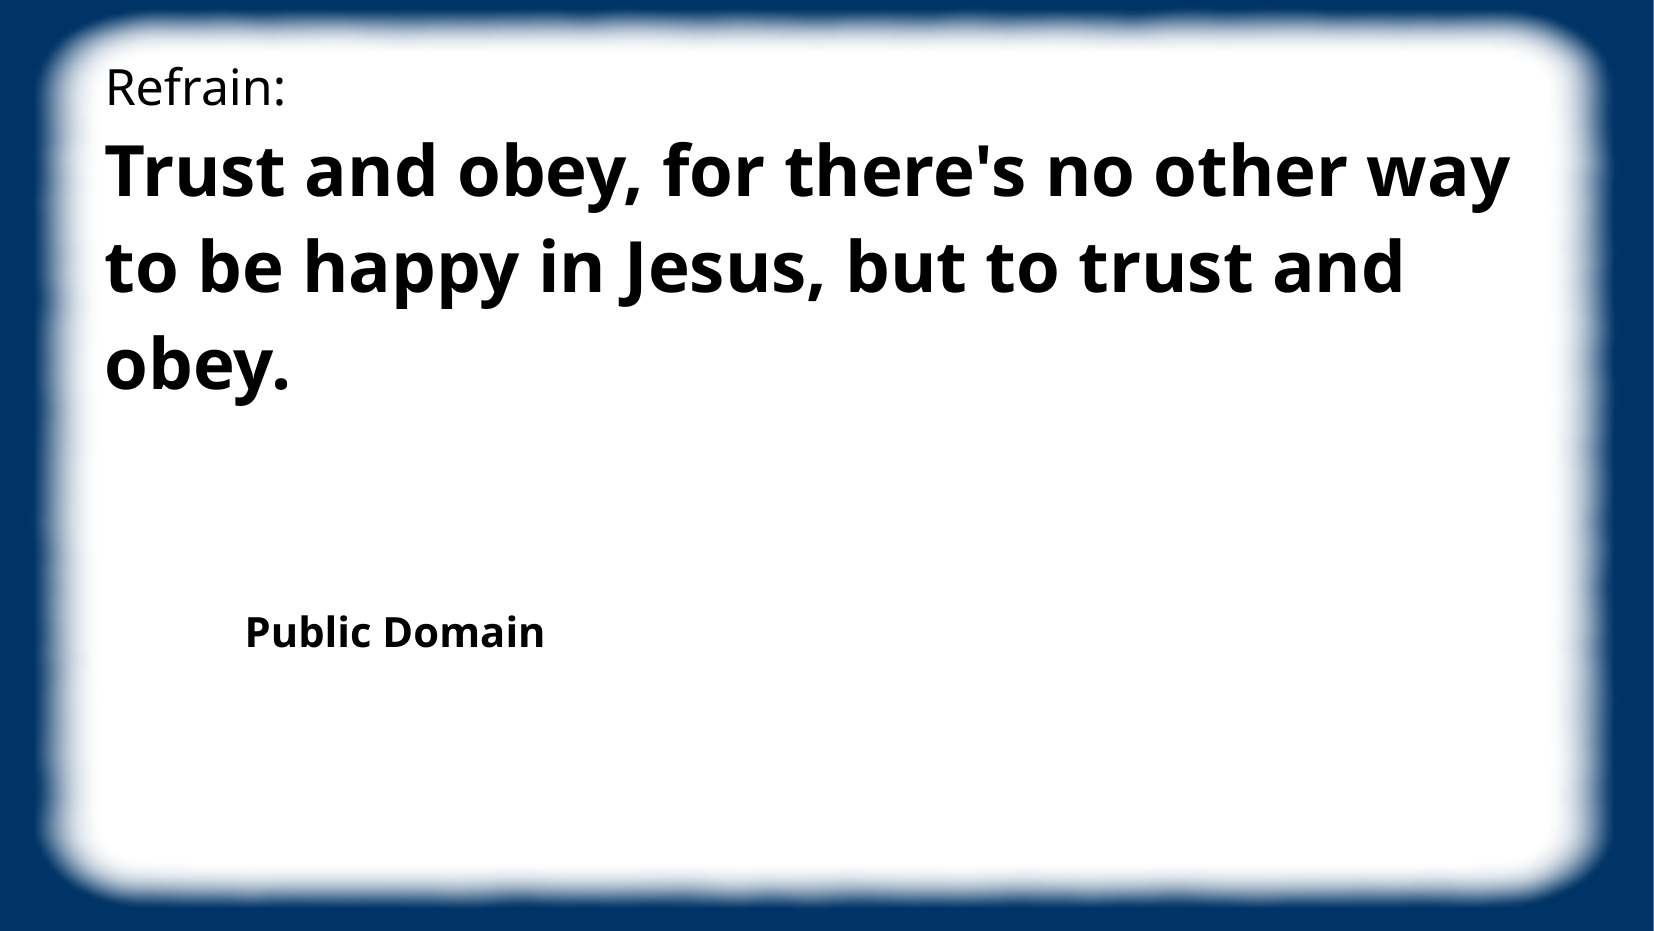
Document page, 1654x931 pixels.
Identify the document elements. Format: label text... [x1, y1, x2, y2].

picture [0, 0, 1654, 931]
text_box Refrain: Trust and obey, for there's no other way to be happy in Jesus, but to trust and obey. Public Domain [90, 45, 1561, 558]
